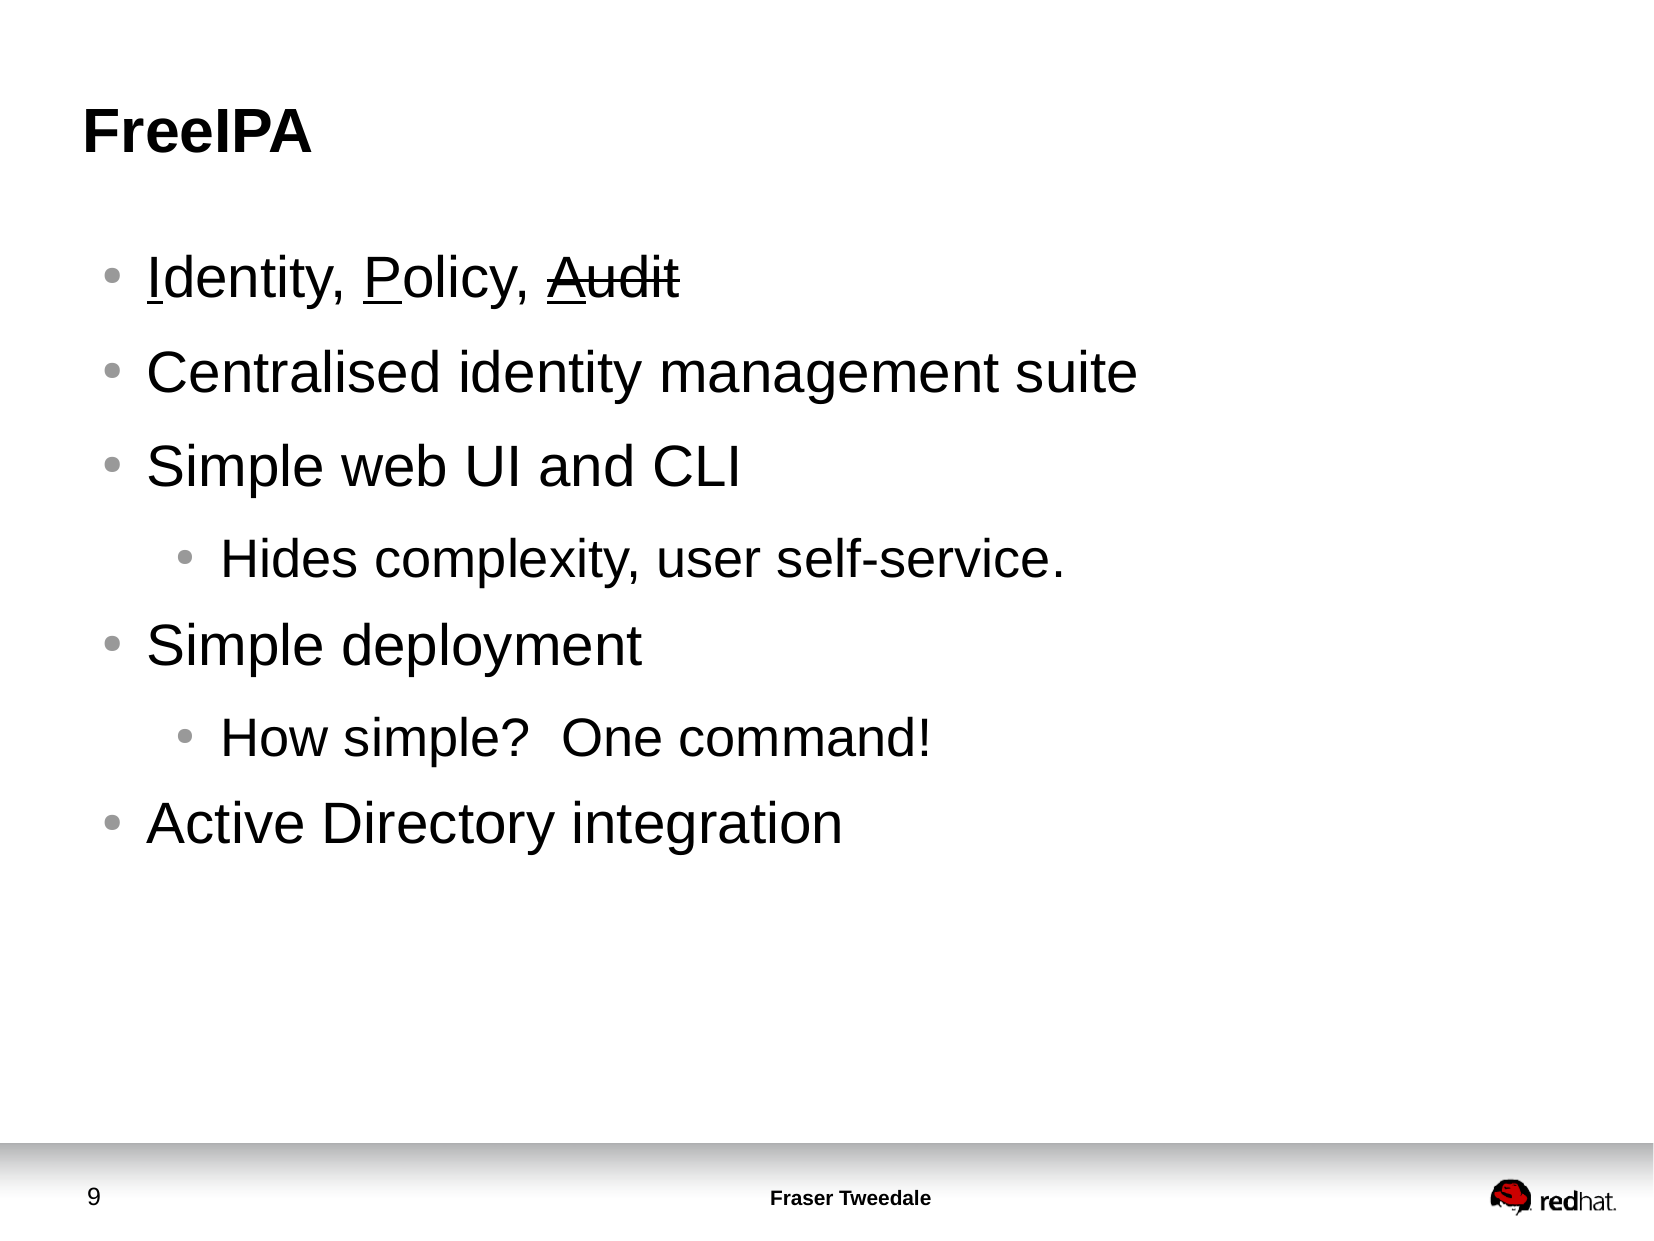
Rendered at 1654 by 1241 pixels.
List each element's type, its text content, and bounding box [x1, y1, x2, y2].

list Identity, Policy, Audit Centralised identity management suite Simple web UI and CLI Hides complexity, user self-service. Simple deployment How simple? One command! Active Directory integration [86, 244, 1576, 1039]
picture [0, 1143, 1654, 1241]
title FreeIPA [82, 37, 1571, 226]
